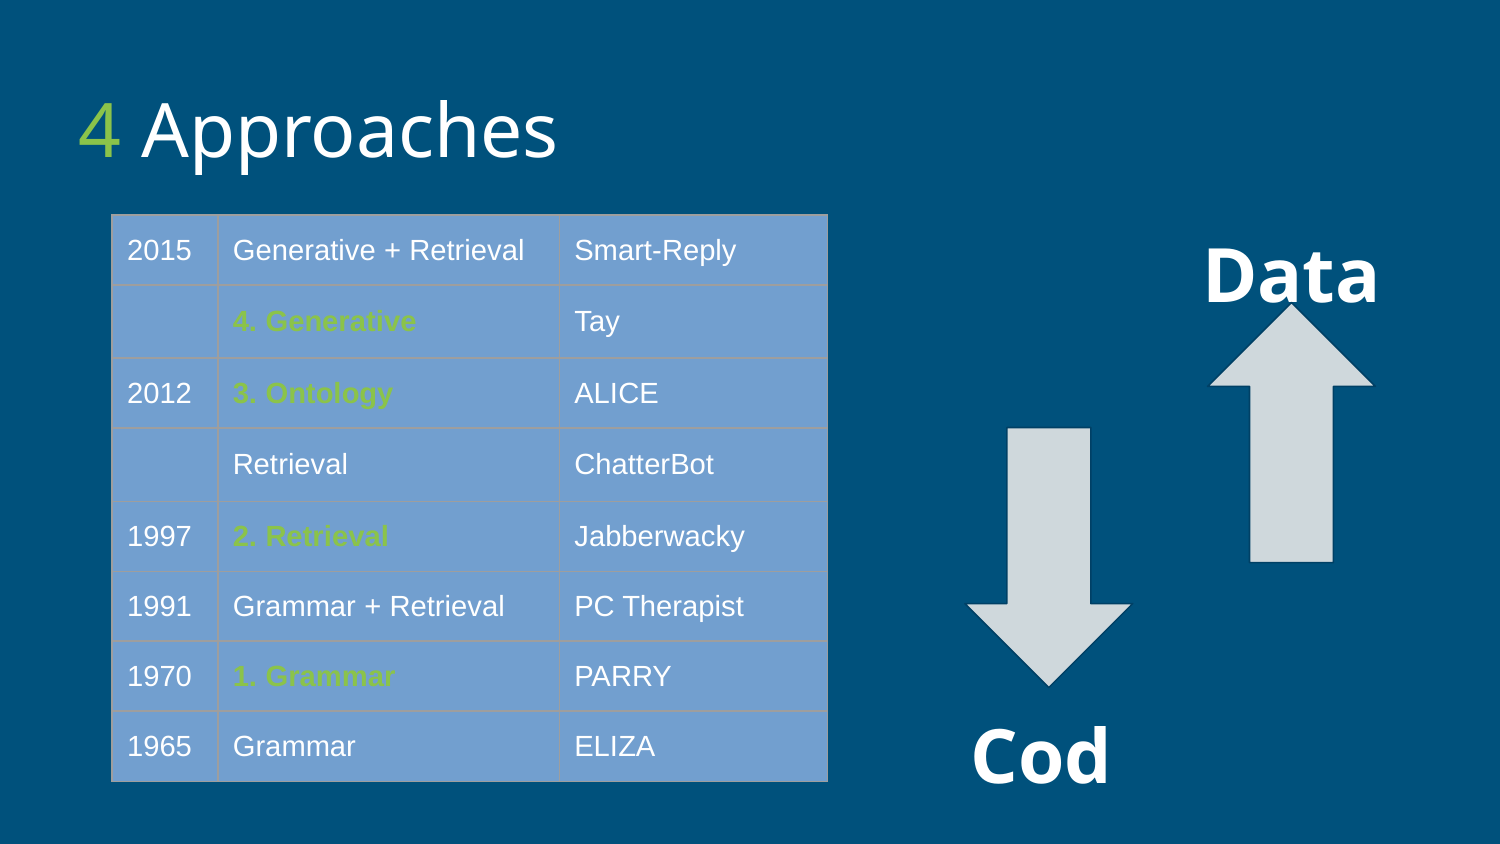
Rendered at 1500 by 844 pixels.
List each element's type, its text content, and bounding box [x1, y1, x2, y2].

table_cell Retrieval [219, 429, 559, 501]
text_box [964, 427, 1133, 679]
table_cell 1965 [113, 712, 217, 781]
table_cell 4. Generative [219, 286, 559, 357]
table_cell Grammar + Retrieval [219, 572, 559, 640]
table_cell ChatterBot [560, 429, 827, 501]
table_cell PARRY [560, 642, 827, 710]
table_cell 1. Grammar [219, 642, 559, 710]
text_box Data [1272, 283, 1286, 295]
text_box [1207, 302, 1376, 563]
title 4 Approaches [63, 75, 1437, 188]
table_cell 2012 [113, 359, 217, 427]
table_header Smart-Reply [560, 216, 827, 284]
table_cell 3. Ontology [219, 359, 559, 427]
table_cell Jabberwacky [560, 502, 827, 571]
table_cell 2. Retrieval [219, 502, 559, 571]
table_cell [113, 286, 217, 357]
text_box Data [1184, 198, 1399, 339]
table_cell Tay [560, 286, 827, 357]
table_cell 1991 [113, 572, 217, 640]
table_cell [113, 429, 217, 501]
table_cell ALICE [560, 359, 827, 427]
text_box Code [934, 679, 1149, 820]
table_cell ELIZA [560, 712, 827, 781]
table_cell 1997 [113, 502, 217, 571]
table_header 2015 [113, 216, 217, 284]
table_cell PC Therapist [560, 572, 827, 640]
table_header Generative + Retrieval [219, 216, 559, 284]
table_cell Grammar [219, 712, 559, 781]
table_cell 1970 [113, 642, 217, 710]
